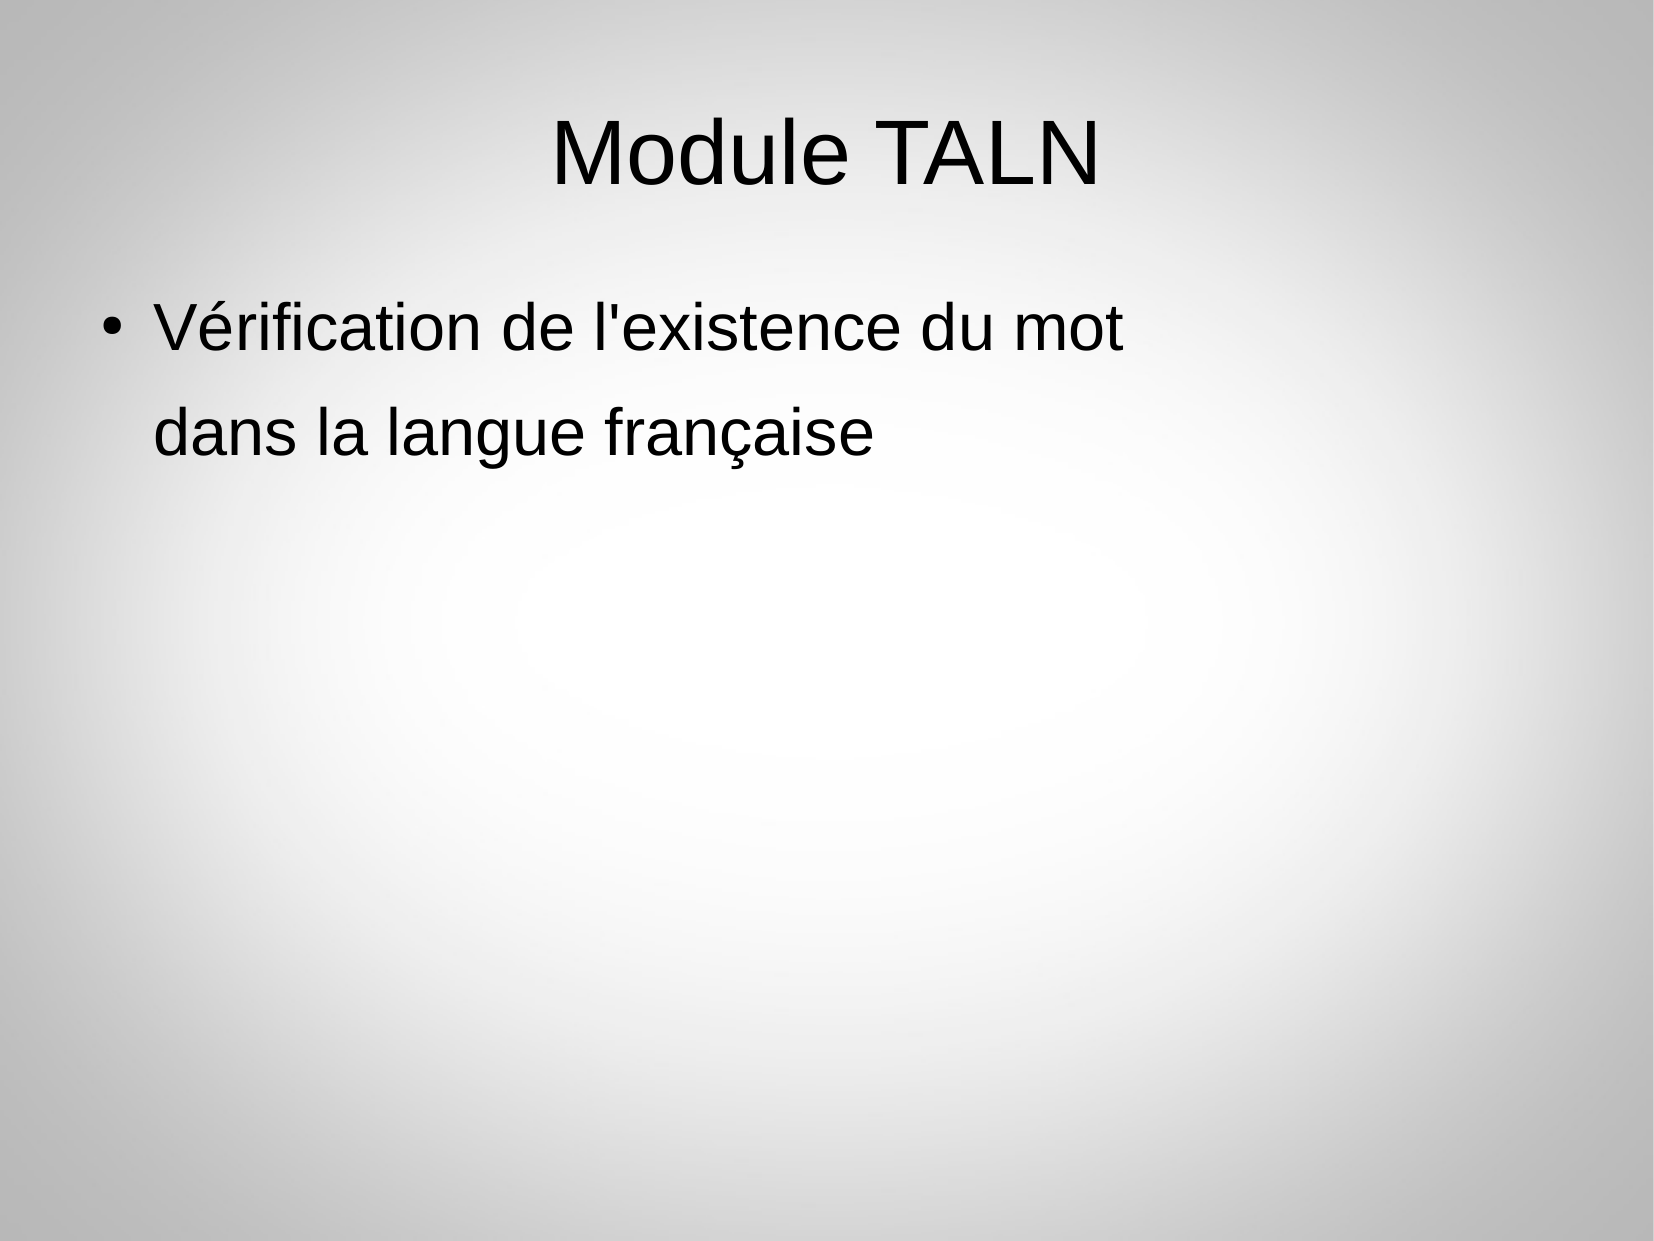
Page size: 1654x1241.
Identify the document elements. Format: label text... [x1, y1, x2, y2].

title Module TALN [82, 49, 1571, 257]
list Vérification de l'existence du mot dans la langue française [82, 290, 1571, 1010]
picture [0, 0, 1654, 1241]
